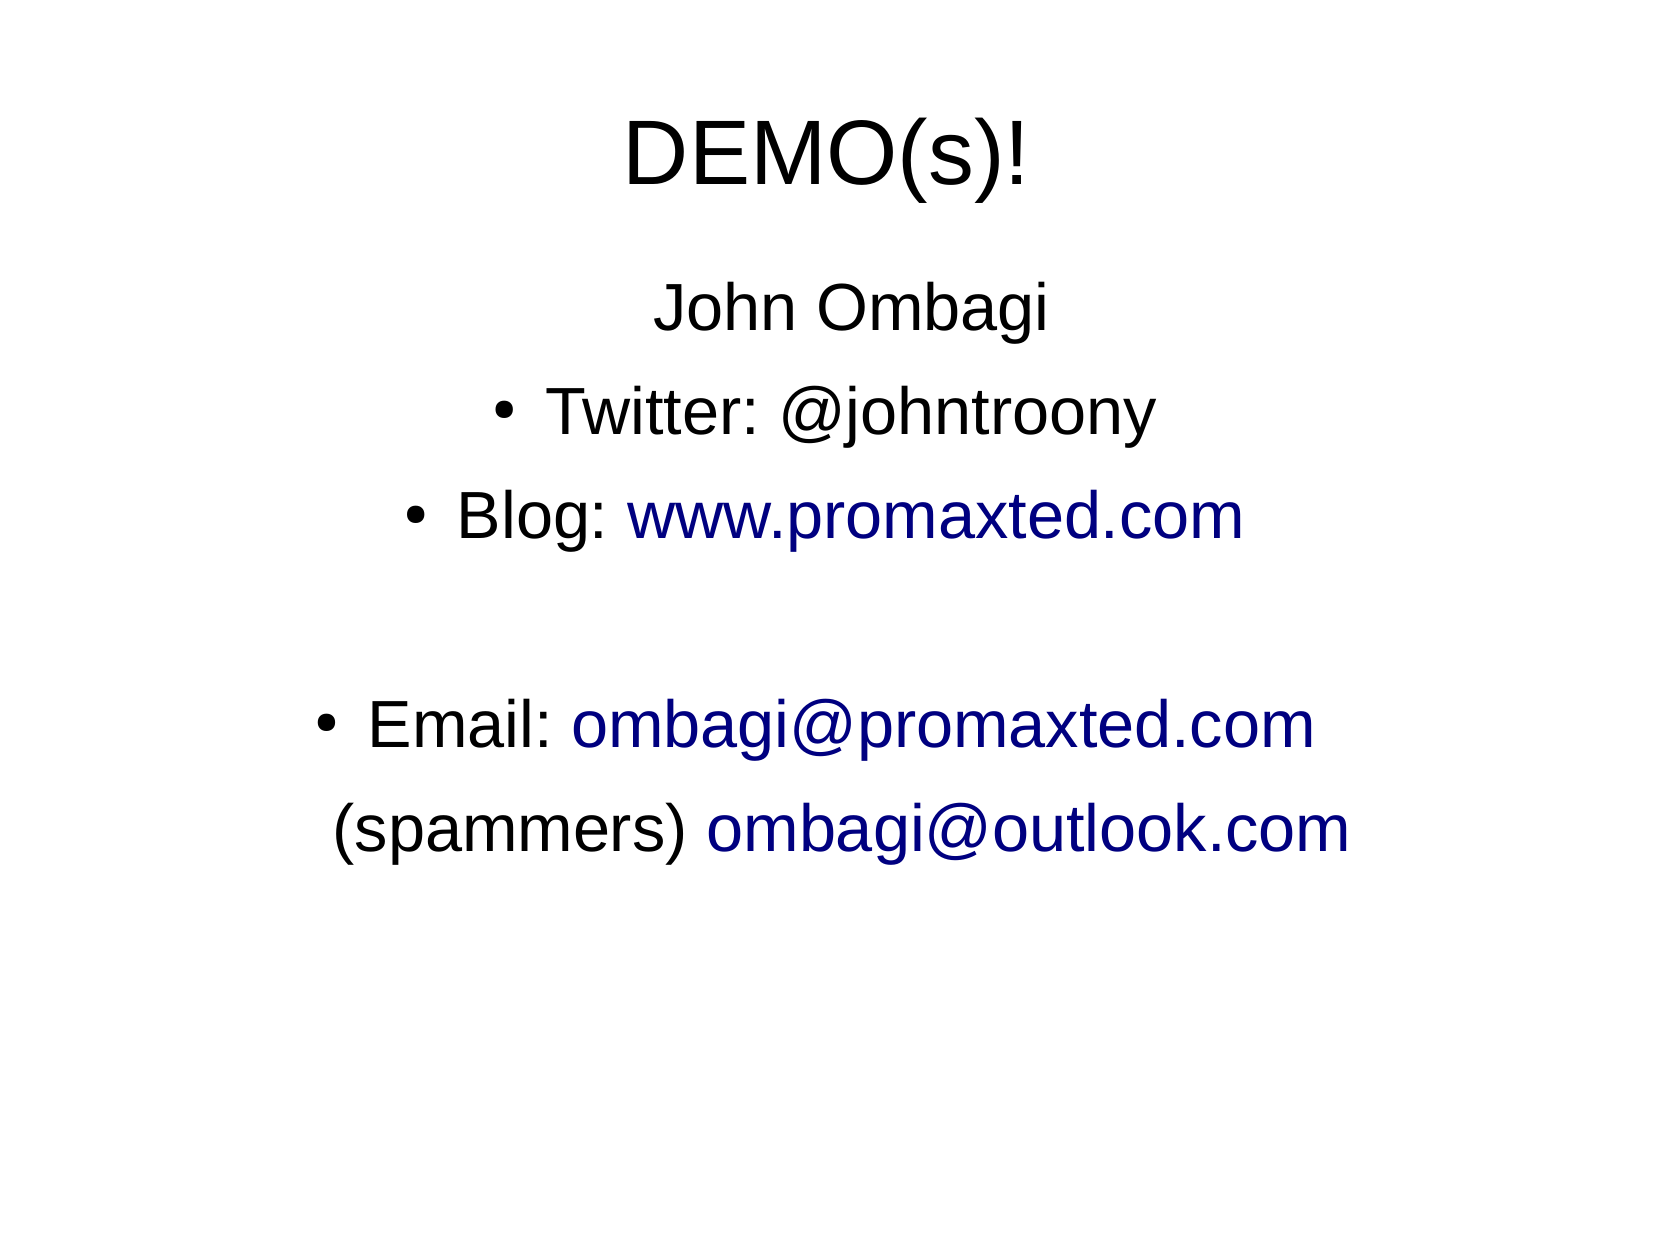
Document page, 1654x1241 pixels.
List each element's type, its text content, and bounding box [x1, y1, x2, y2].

title DEMO(s)! [82, 49, 1571, 257]
list John Ombagi Twitter: @johntroony Blog: www.promaxted.com Email: ombagi@promaxted.com (spammers) ombagi@outlook.com [71, 270, 1561, 990]
